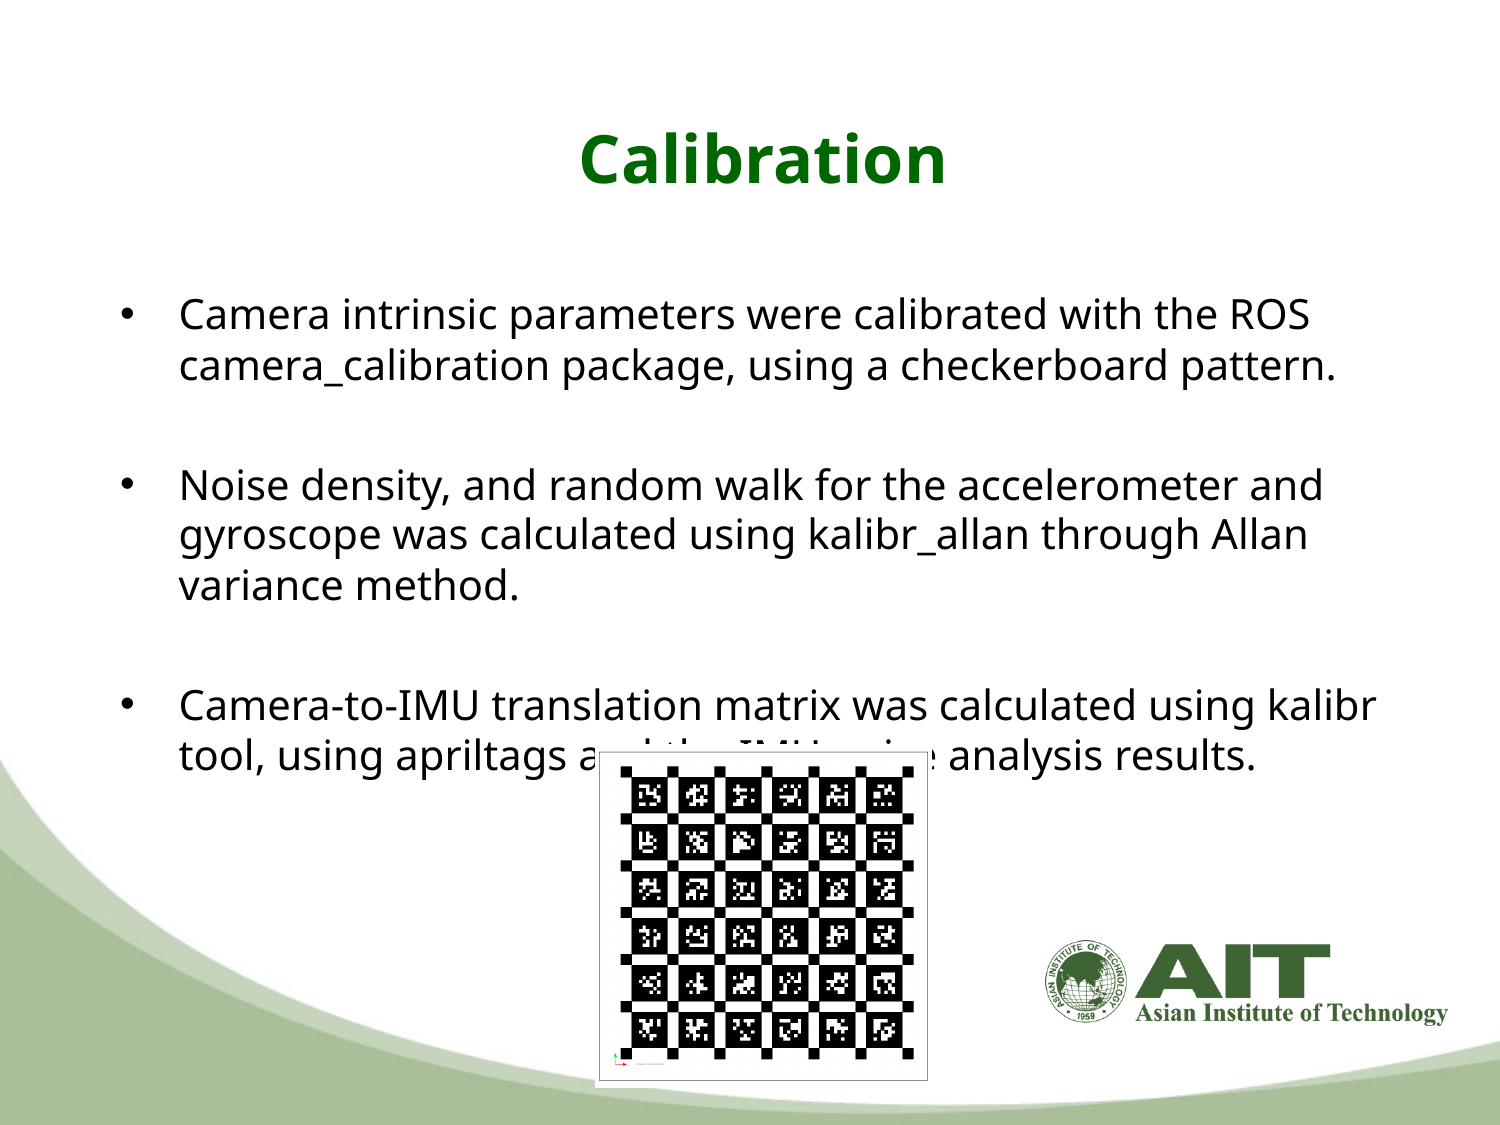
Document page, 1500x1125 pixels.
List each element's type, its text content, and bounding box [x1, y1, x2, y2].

title Calibration [88, 63, 1439, 251]
picture [0, 0, 1500, 1125]
list Camera intrinsic parameters were calibrated with the ROS camera_calibration package, using a checkerboard pattern. Noise density, and random walk for the accelerometer and gyroscope was calculated using kalibr_allan through Allan variance method. Camera-to-IMU translation matrix was calculated using kalibr tool, using apriltags and the IMU noise analysis results. [88, 280, 1439, 1024]
